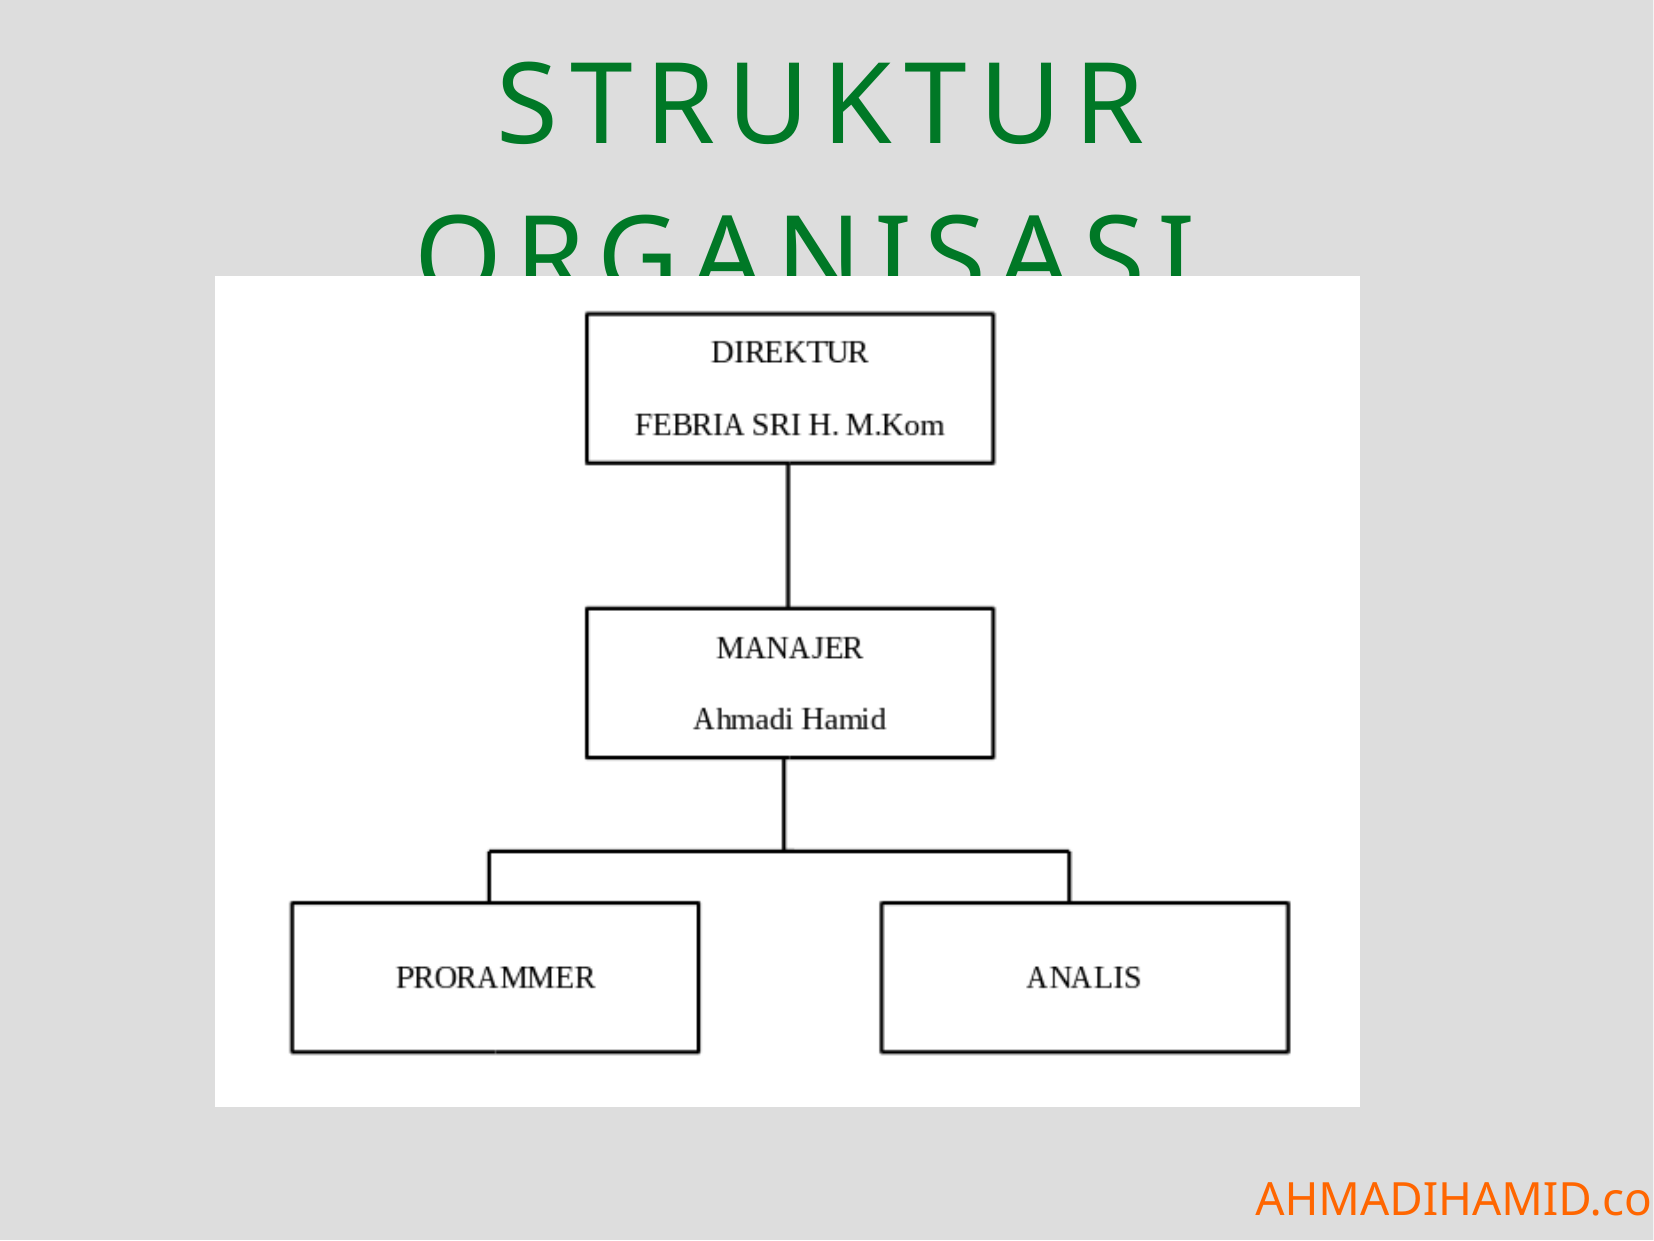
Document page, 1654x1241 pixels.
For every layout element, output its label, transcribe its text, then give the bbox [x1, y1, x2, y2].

title STRUKTUR ORGANISASI [82, 73, 1571, 281]
text_box AHMADIHAMID.com [1240, 1159, 1643, 1233]
picture [215, 276, 1360, 1107]
